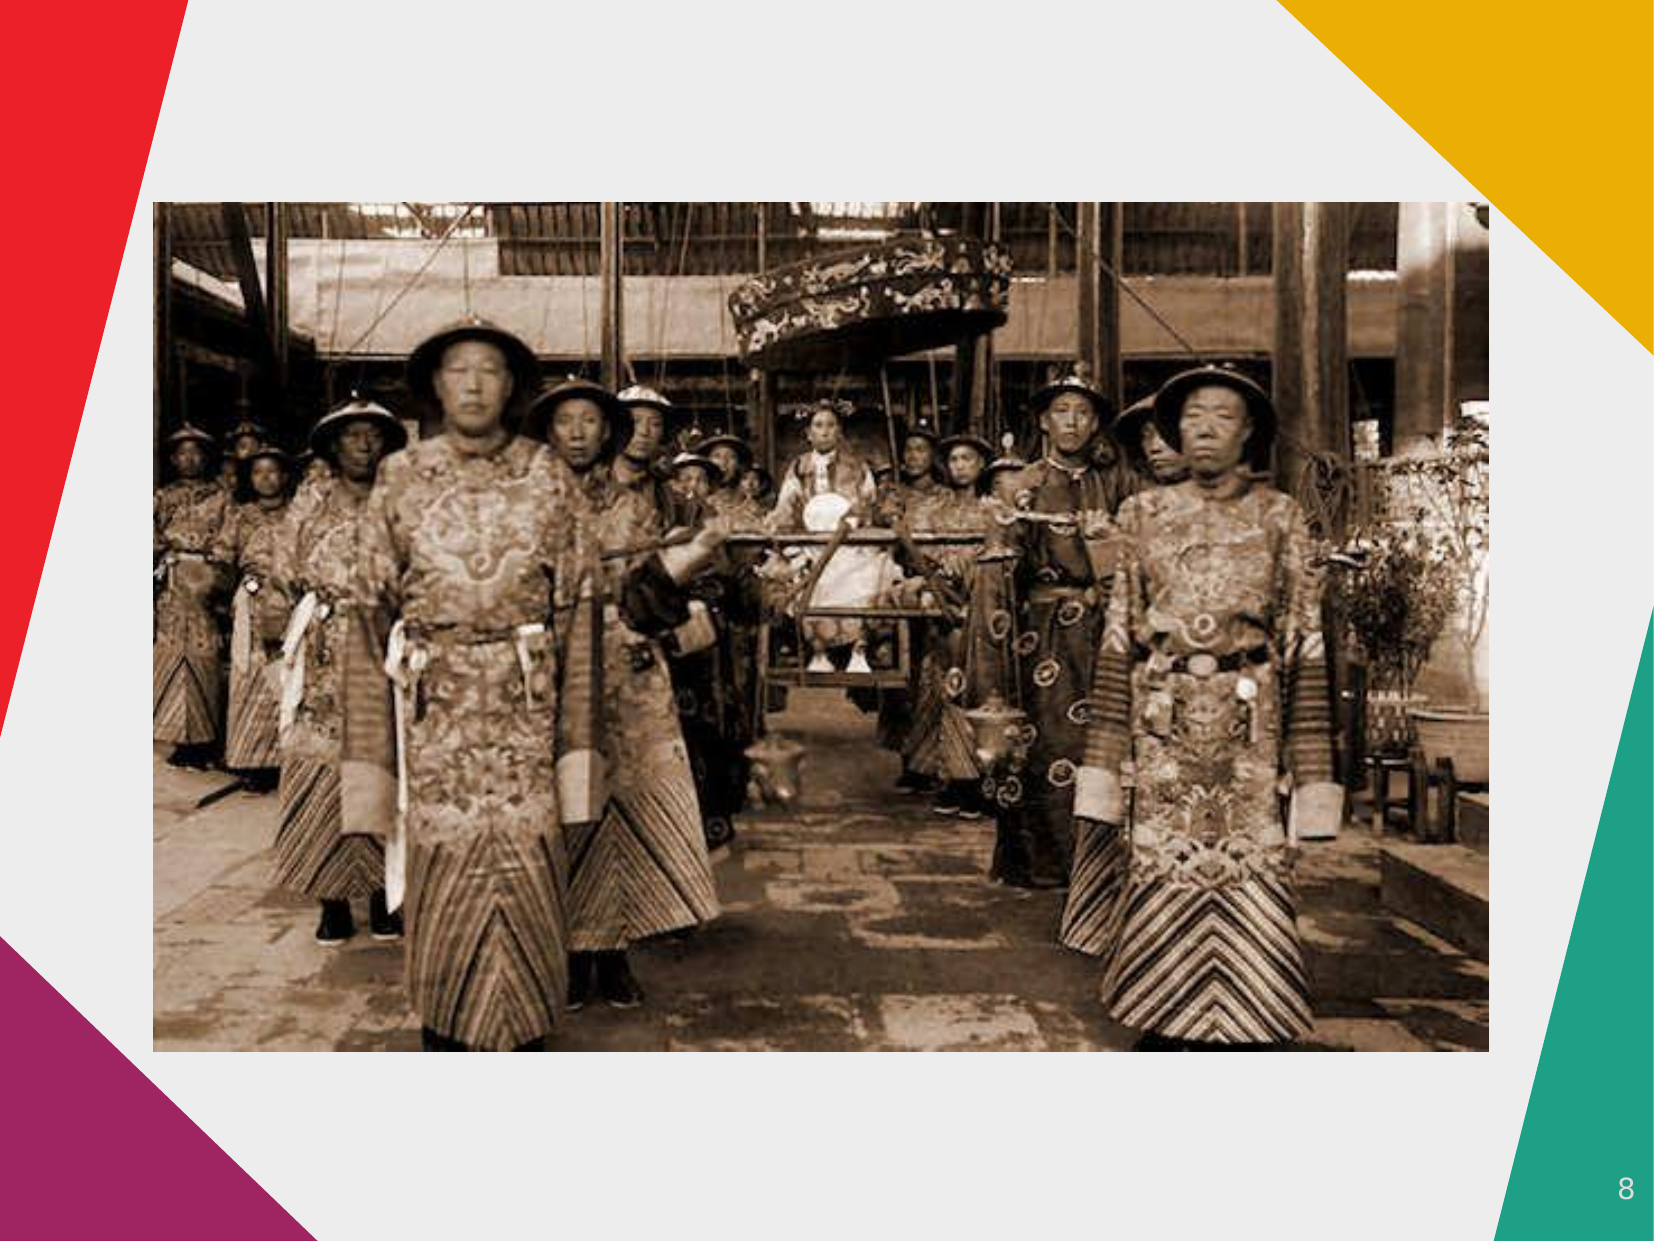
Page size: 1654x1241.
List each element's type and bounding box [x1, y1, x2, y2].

picture [153, 202, 1489, 1052]
